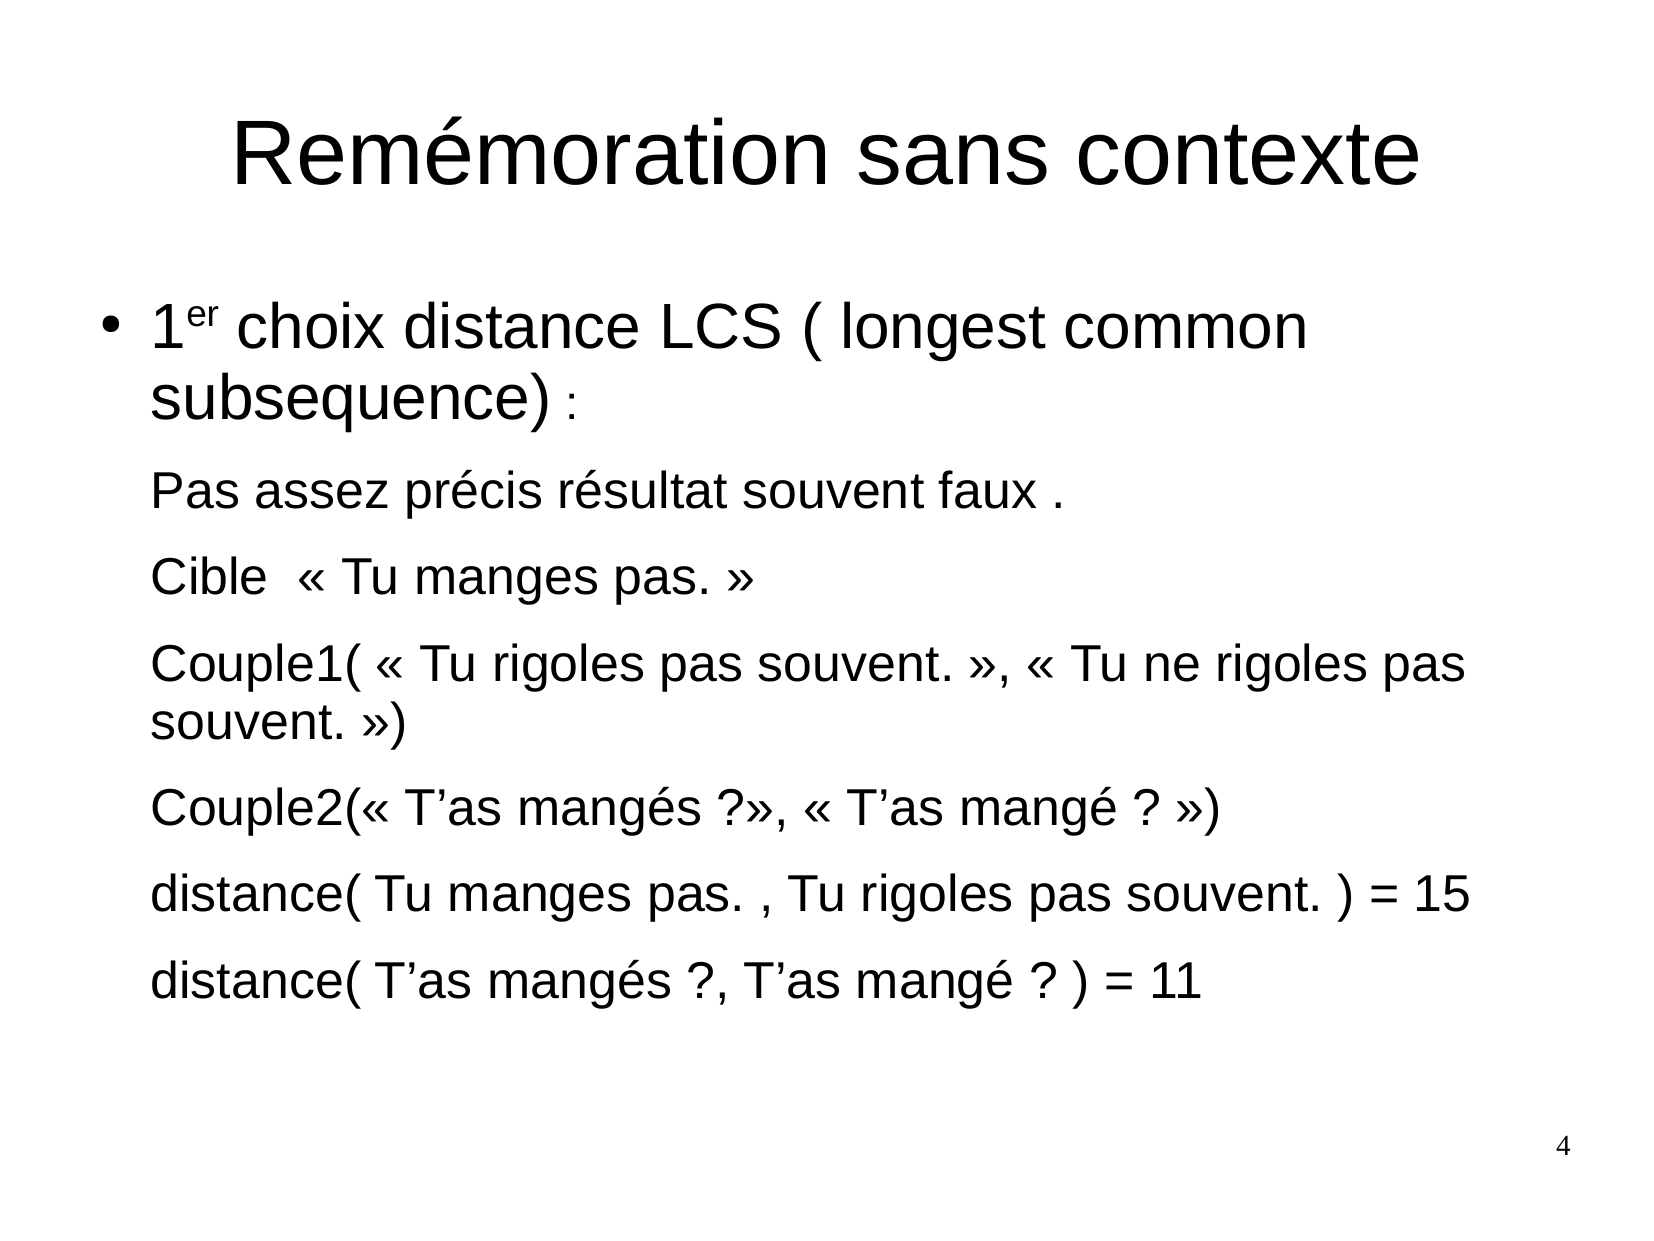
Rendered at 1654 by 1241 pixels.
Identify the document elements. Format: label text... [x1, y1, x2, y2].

title Remémoration sans contexte [82, 49, 1571, 257]
list 1er choix distance LCS ( longest common subsequence) : Pas assez précis résultat souvent faux . Cible « Tu manges pas. » Couple1( « Tu rigoles pas souvent. », « Tu ne rigoles pas souvent. ») Couple2(« T’as mangés ?», « T’as mangé ? ») distance( Tu manges pas. , Tu rigoles pas souvent. ) = 15 distance( T’as mangés ?, T’as mangé ? ) = 11 [82, 290, 1571, 1010]
